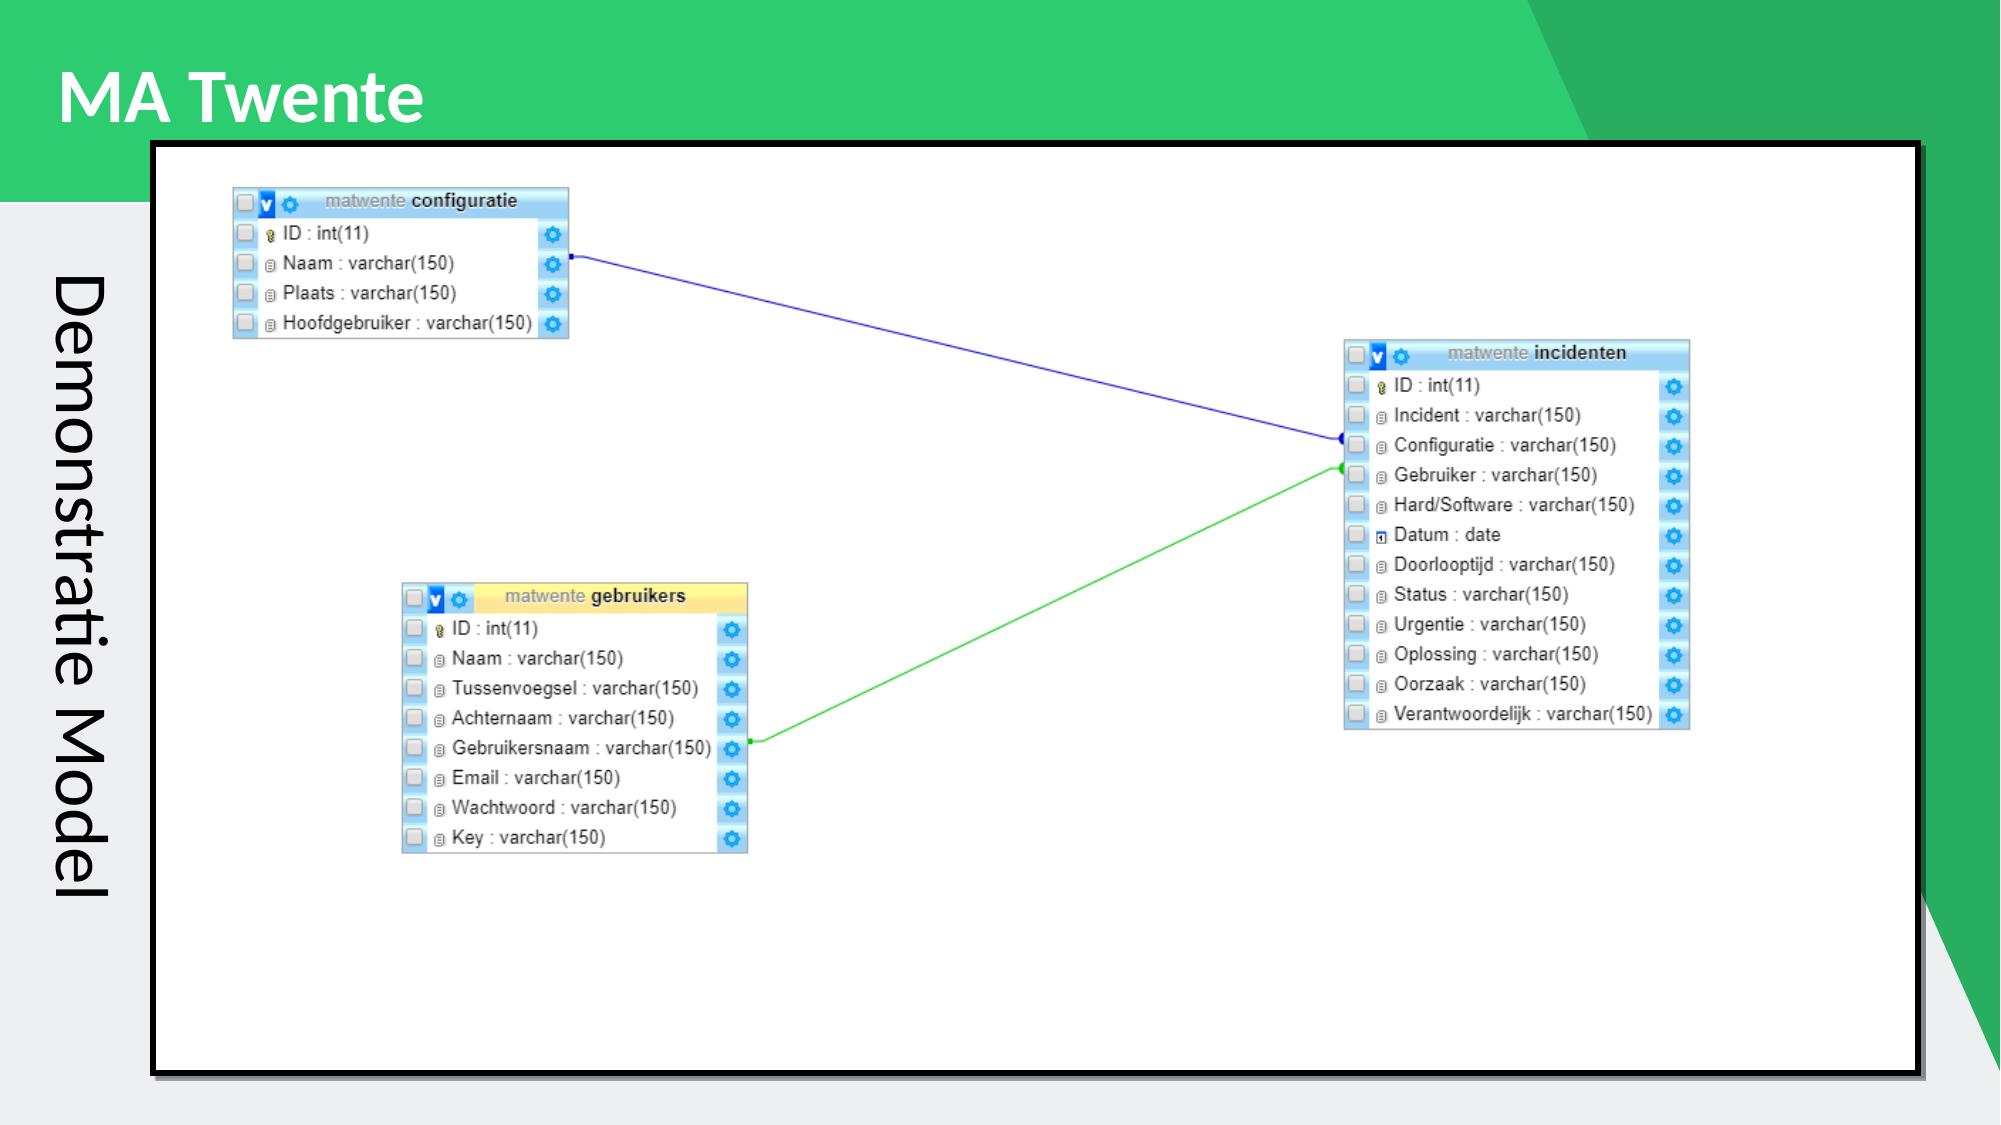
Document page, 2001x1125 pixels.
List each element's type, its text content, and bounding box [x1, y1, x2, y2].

text_box Demonstratie Model [0, 257, 139, 1125]
picture [156, 146, 1915, 1070]
text_box [0, 0, 2000, 1125]
subtitle MA Twente [42, 55, 963, 147]
